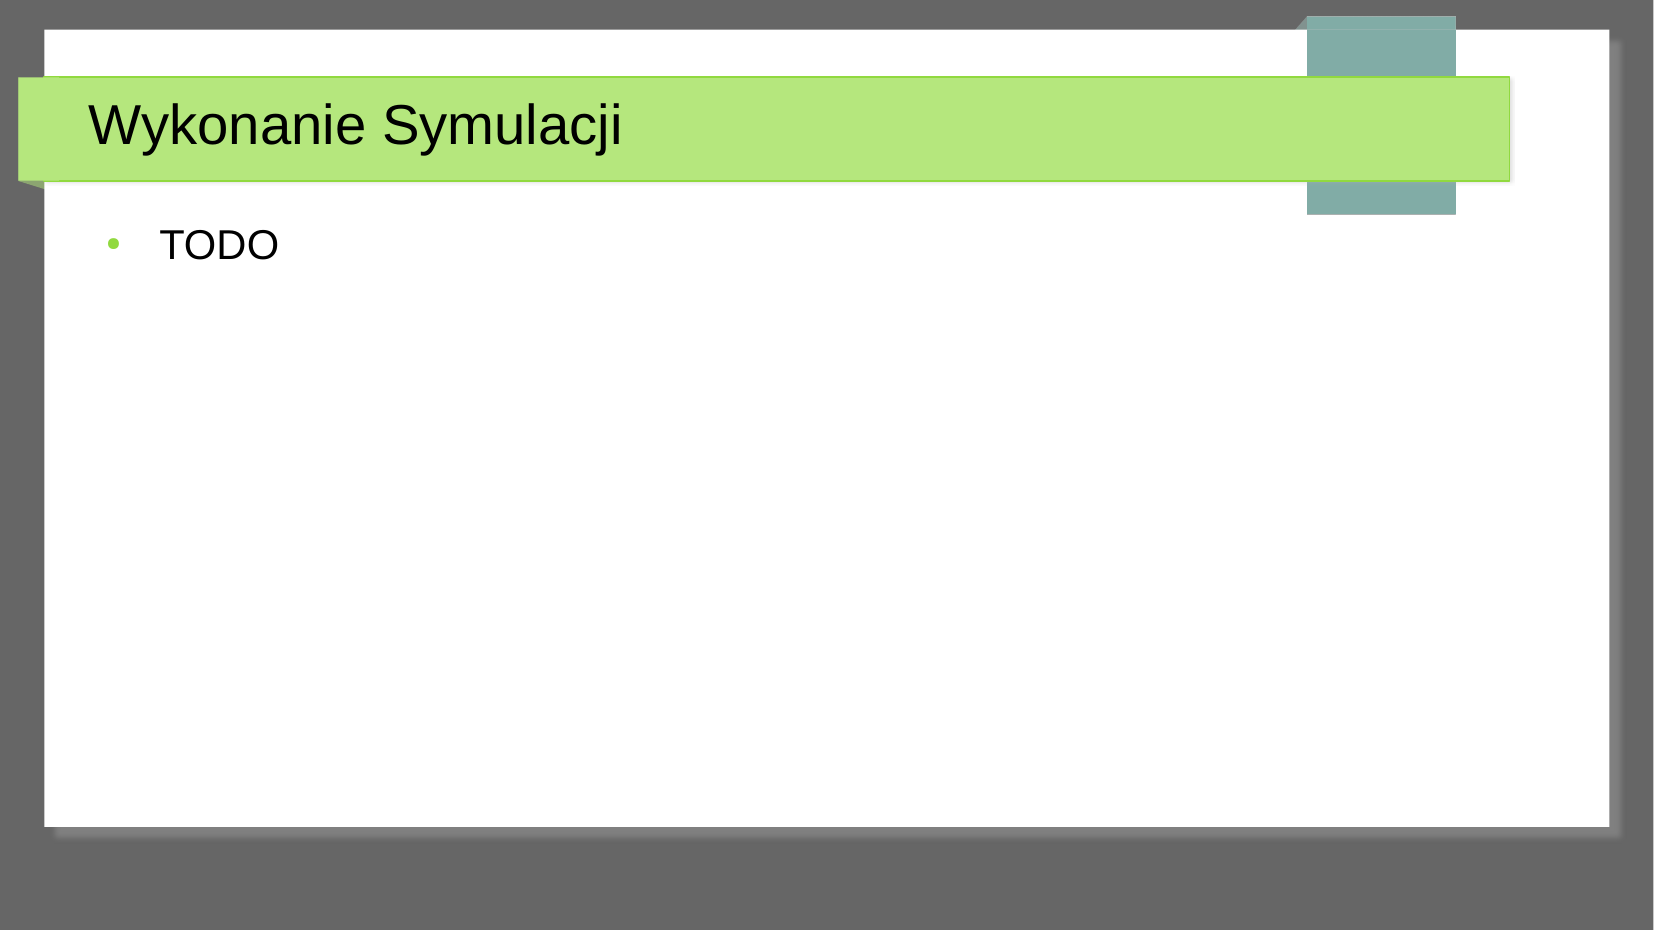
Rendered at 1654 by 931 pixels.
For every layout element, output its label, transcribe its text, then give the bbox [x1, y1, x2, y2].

title Wykonanie Symulacji [88, 73, 1506, 178]
list TODO [88, 221, 1565, 813]
